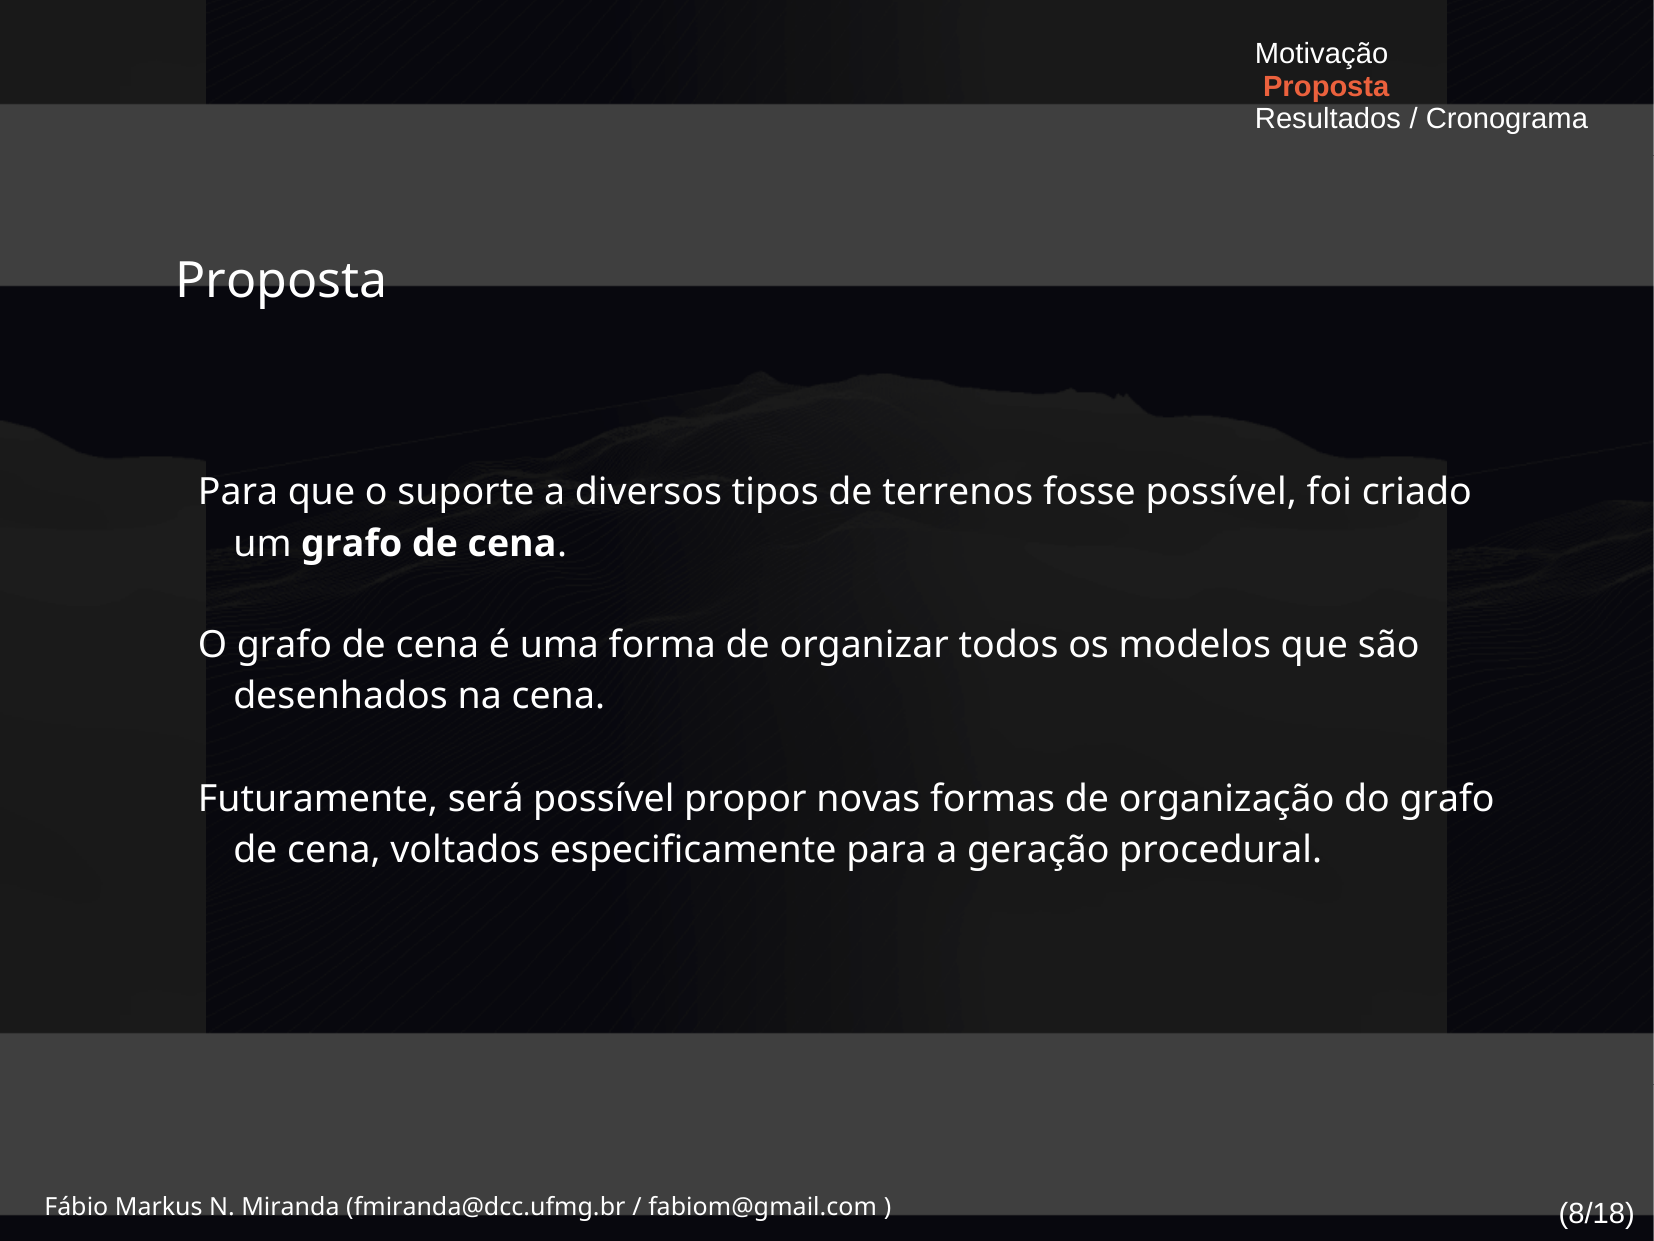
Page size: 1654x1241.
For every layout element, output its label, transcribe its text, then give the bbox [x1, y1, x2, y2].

picture [0, 0, 1654, 1241]
text_box Motivação Proposta Resultados / Cronograma [1240, 29, 1604, 144]
text_box Fábio Markus N. Miranda (fmiranda@dcc.ufmg.br / fabiom@gmail.com ) [29, 1181, 975, 1227]
text_box Proposta Para que o suporte a diversos tipos de terrenos fosse possível, foi criado um grafo de cena. O grafo de cena é uma forma de organizar todos os modelos que são desenhados na cena. Futuramente, será possível propor novas formas de organização do grafo de cena, voltados especificamente para a geração procedural. [147, 236, 1516, 1096]
text_box (8/18) [1535, 1189, 1654, 1237]
